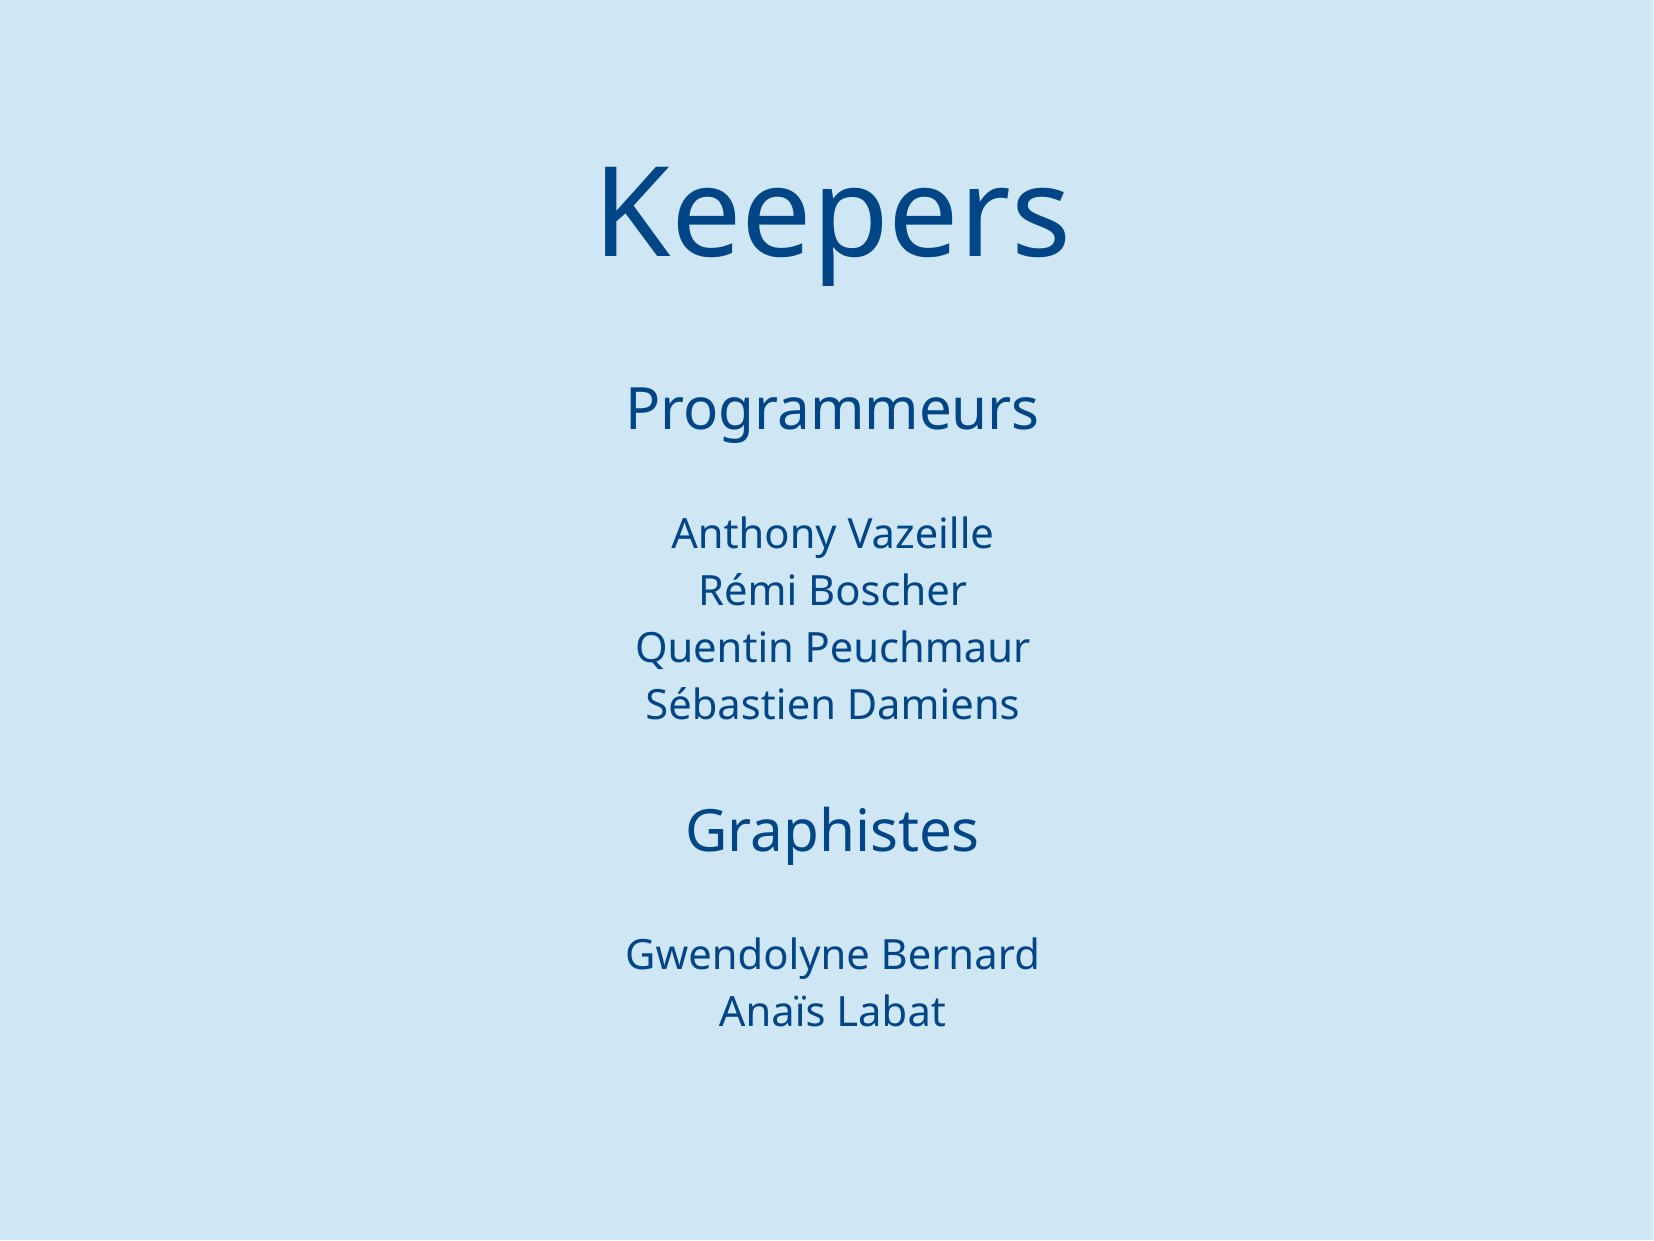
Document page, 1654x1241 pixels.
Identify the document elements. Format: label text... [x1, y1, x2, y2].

subtitle Keepers Programmeurs Anthony Vazeille Rémi Boscher Quentin Peuchmaur Sébastien Damiens Graphistes Gwendolyne Bernard Anaïs Labat [141, 111, 1524, 1200]
